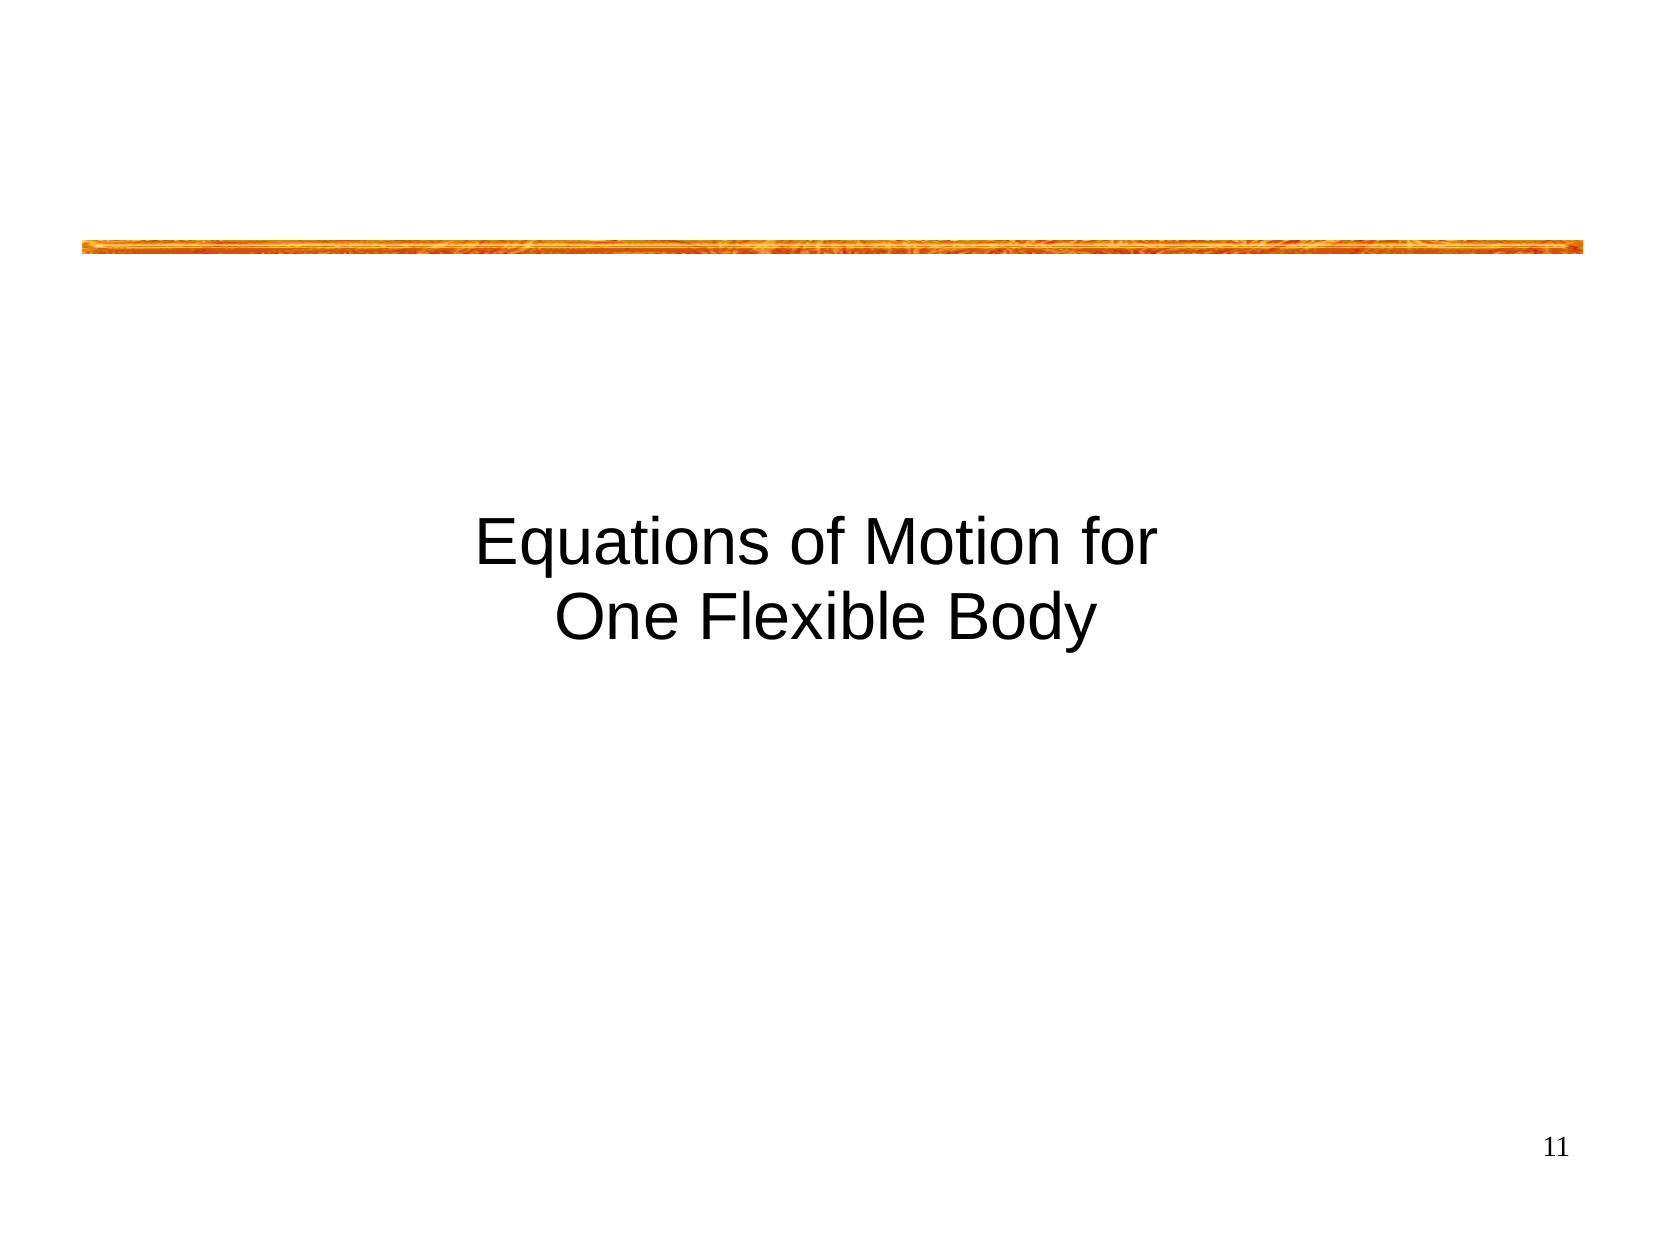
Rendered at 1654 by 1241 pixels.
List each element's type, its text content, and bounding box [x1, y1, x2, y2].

subtitle Equations of Motion for One Flexible Body [82, 56, 1571, 1102]
picture [1571, 240, 1583, 254]
